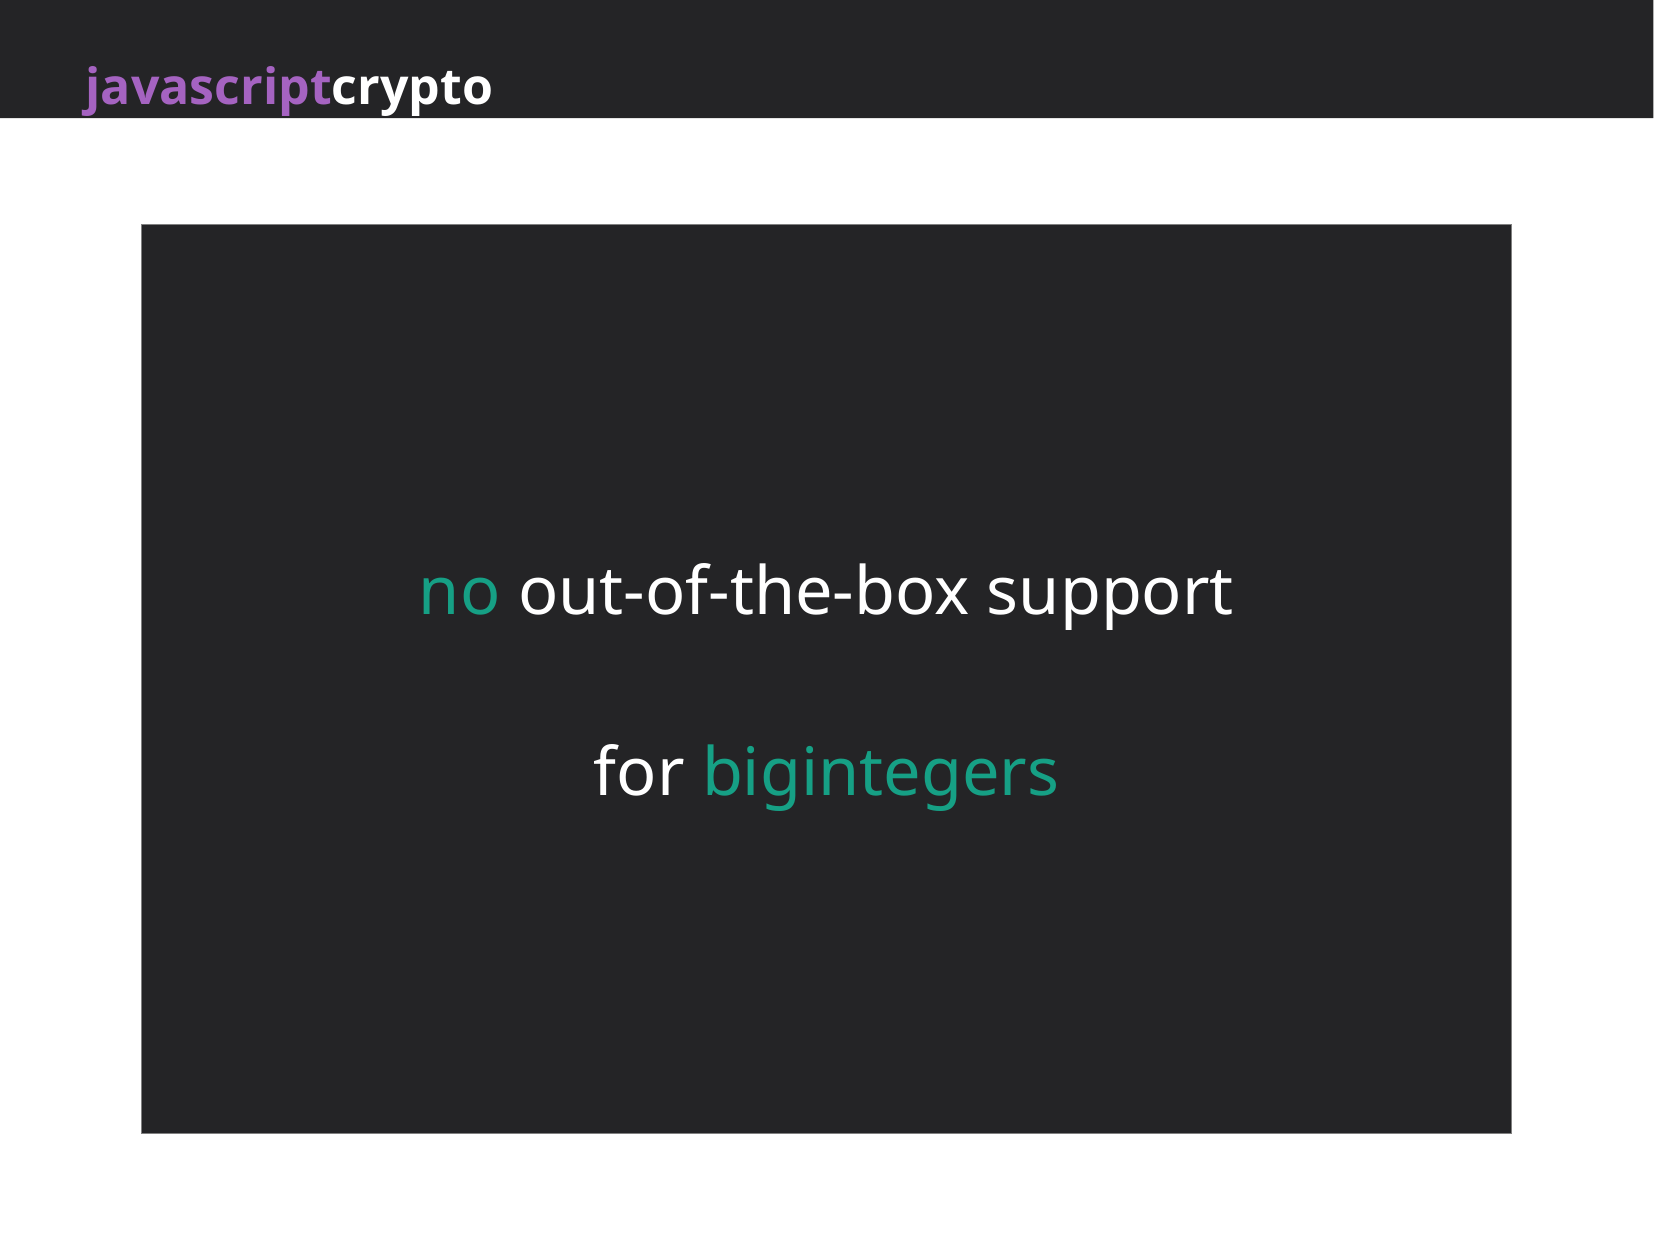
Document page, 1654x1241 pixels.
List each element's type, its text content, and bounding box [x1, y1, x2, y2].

text_box [0, 0, 1654, 119]
text_box [165, 531, 1441, 1087]
text_box no out-of-the-box support for bigintegers [141, 224, 1512, 1134]
text_box javascriptcrypto [70, 43, 544, 119]
